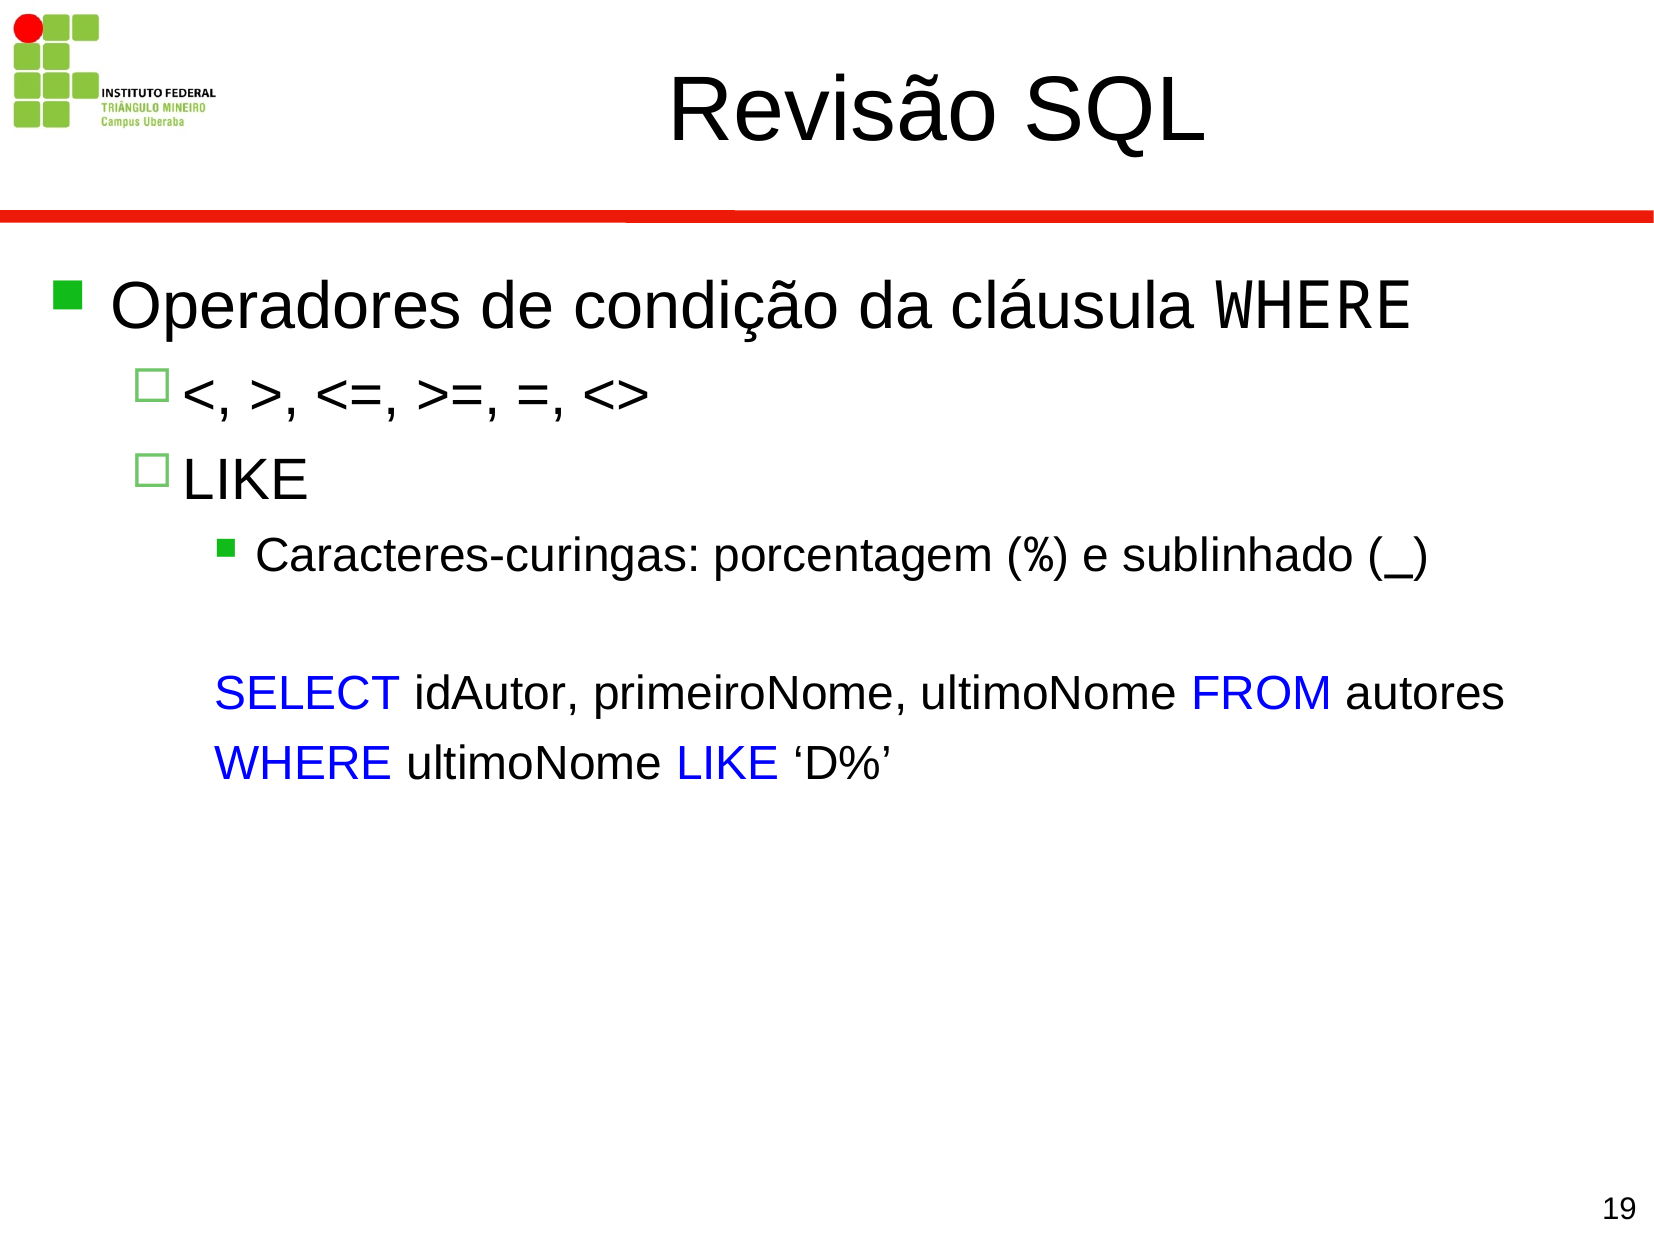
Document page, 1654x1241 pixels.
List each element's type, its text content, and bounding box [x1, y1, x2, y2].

picture [0, 2, 228, 139]
text_box <número> [1185, 1179, 1654, 1220]
text_box Operadores de condição da cláusula WHERE <, >, <=, >=, =, <> LIKE Caracteres-curingas: porcentagem (%) e sublinhado (_) SELECT idAutor, primeiroNome, ultimoNome FROM autores WHERE ultimoNome LIKE ‘D%’ [32, 253, 1622, 1205]
text_box Revisão SQL [253, 0, 1622, 207]
